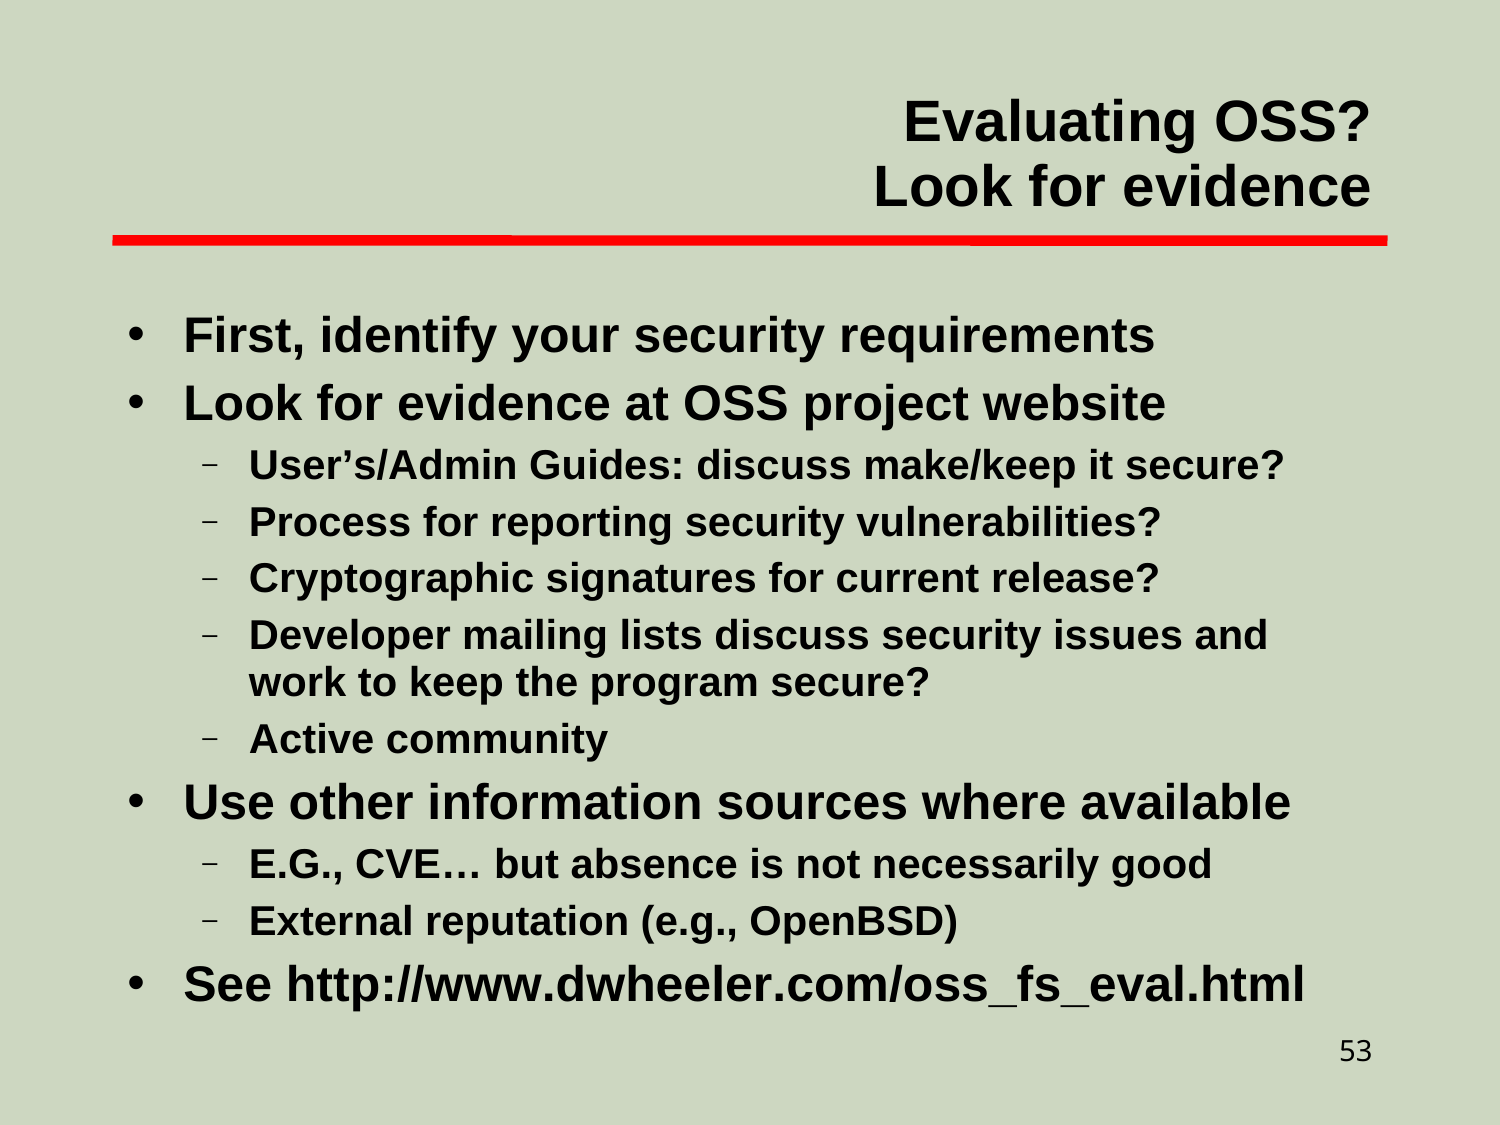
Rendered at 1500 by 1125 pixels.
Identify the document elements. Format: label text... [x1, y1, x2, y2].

title Evaluating OSS? Look for evidence [337, 81, 1388, 228]
list First, identify your security requirements Look for evidence at OSS project website User’s/Admin Guides: discuss make/keep it secure? Process for reporting security vulnerabilities? Cryptographic signatures for current release? Developer mailing lists discuss security issues and work to keep the program secure? Active community Use other information sources where available E.G., CVE… but absence is not necessarily good External reputation (e.g., OpenBSD) See http://www.dwheeler.com/oss_fs_eval.html [112, 299, 1388, 1021]
